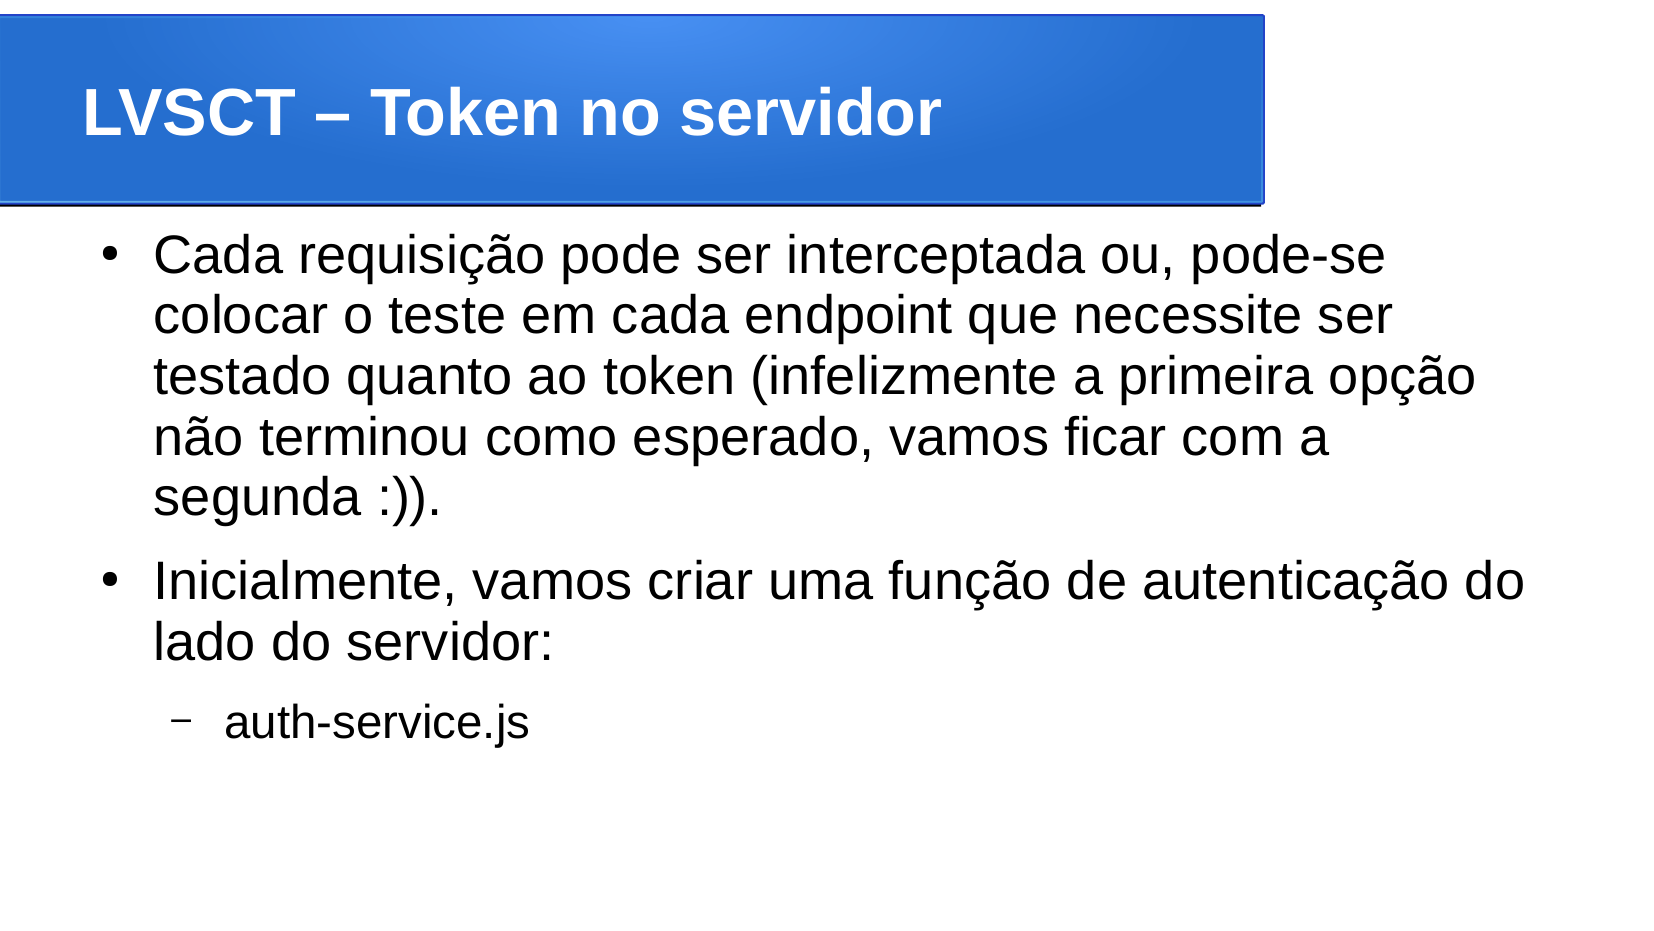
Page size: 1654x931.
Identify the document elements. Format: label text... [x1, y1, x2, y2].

title LVSCT – Token no servidor [82, 35, 1235, 189]
list Cada requisição pode ser interceptada ou, pode-se colocar o teste em cada endpoint que necessite ser testado quanto ao token (infelizmente a primeira opção não terminou como esperado, vamos ficar com a segunda :)). Inicialmente, vamos criar uma função de autenticação do lado do servidor: auth-service.js [82, 224, 1571, 764]
